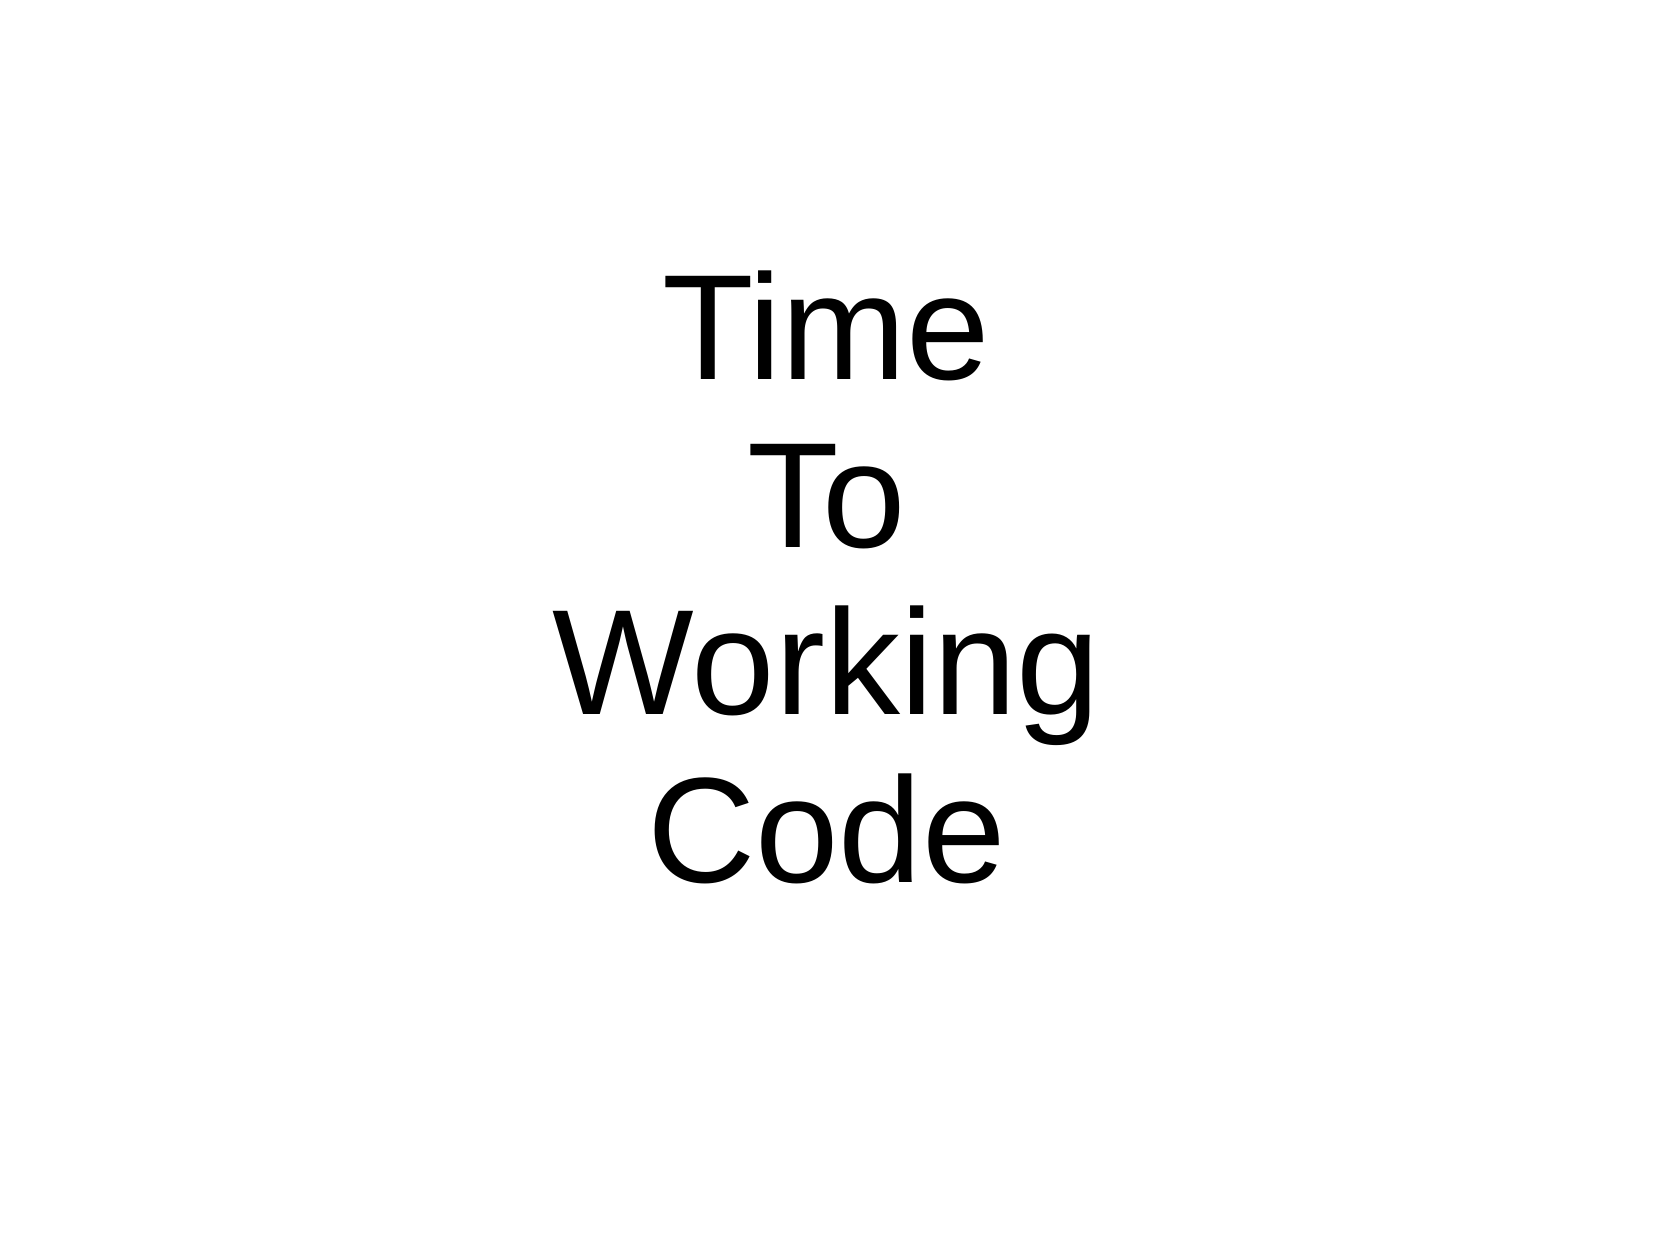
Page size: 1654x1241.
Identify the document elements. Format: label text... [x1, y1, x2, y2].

subtitle Time To Working Code [82, 49, 1571, 1109]
